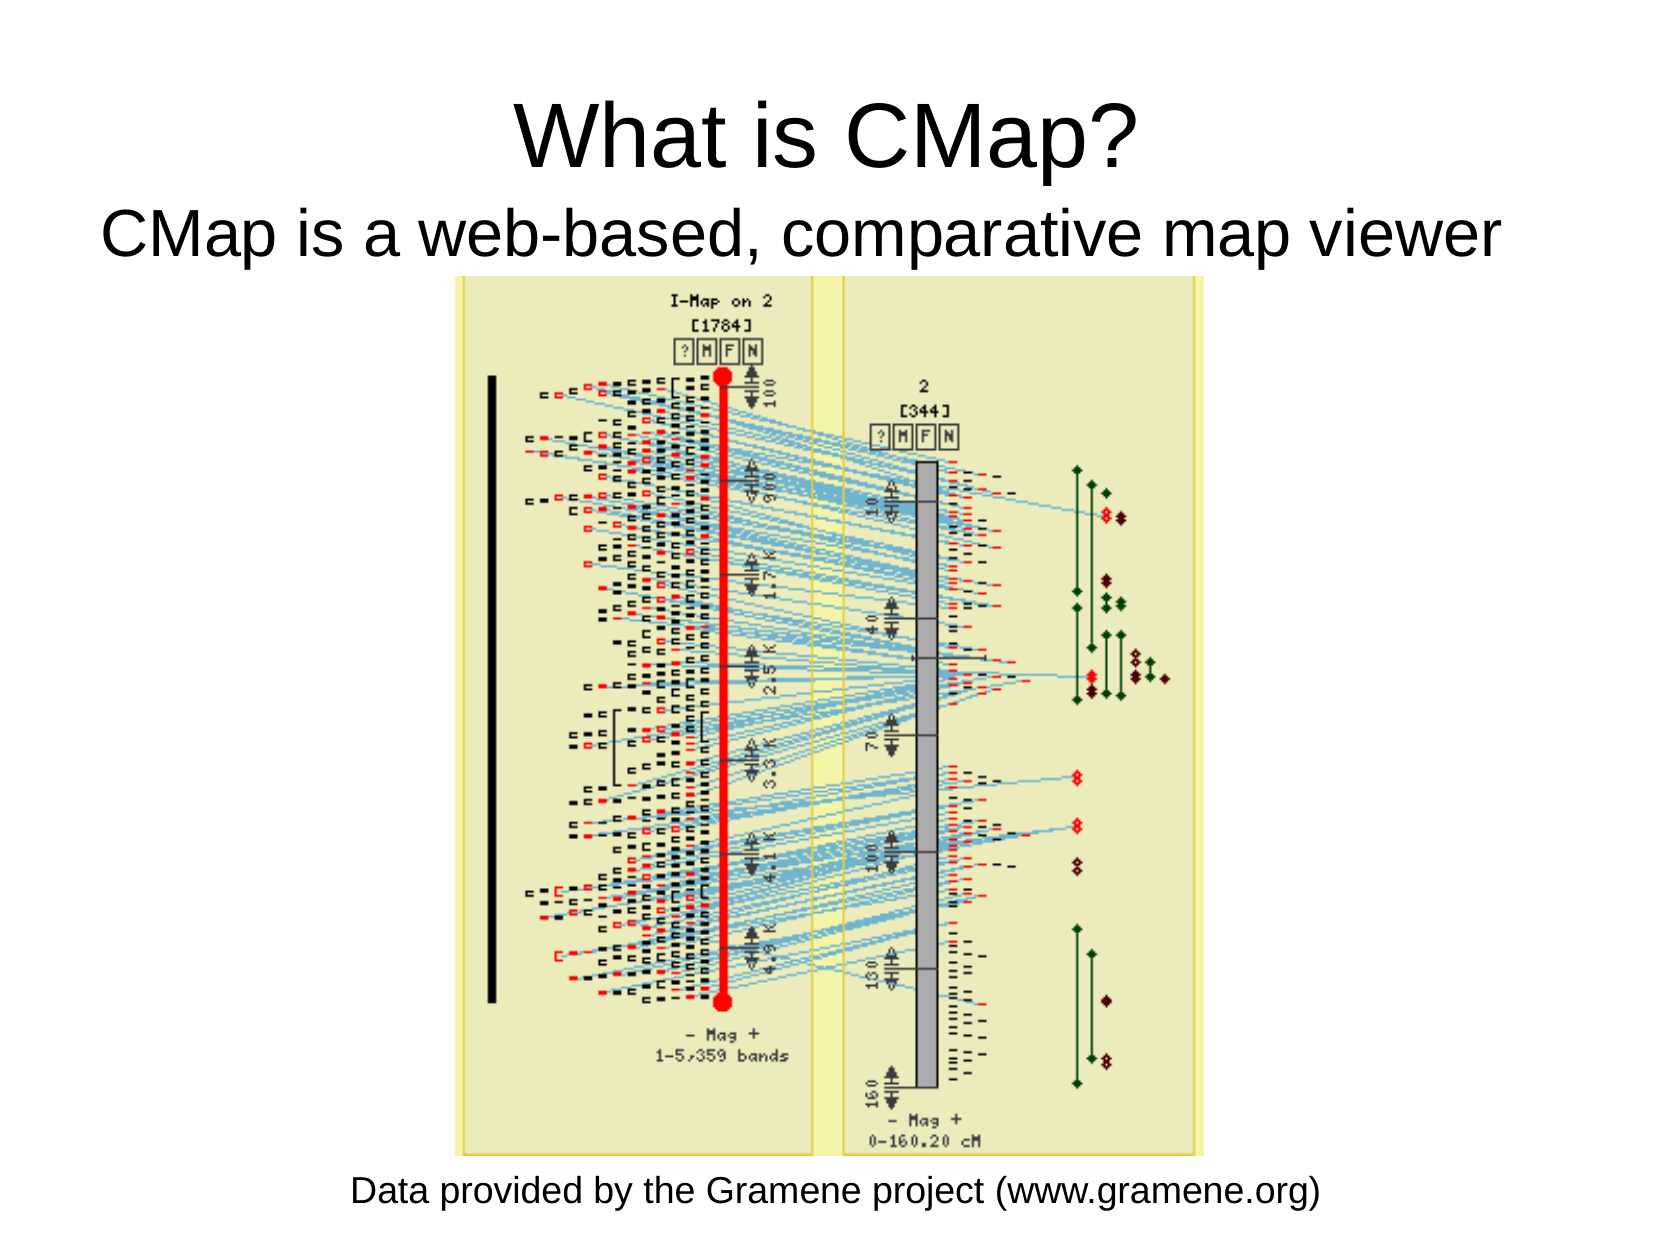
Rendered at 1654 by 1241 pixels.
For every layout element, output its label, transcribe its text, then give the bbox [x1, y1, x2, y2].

picture [455, 276, 1204, 1156]
text_box Data provided by the Gramene project (www.gramene.org) [335, 1162, 1337, 1220]
list CMap is a web-based, comparative map viewer [82, 195, 1571, 1000]
title What is CMap? [82, 31, 1571, 195]
